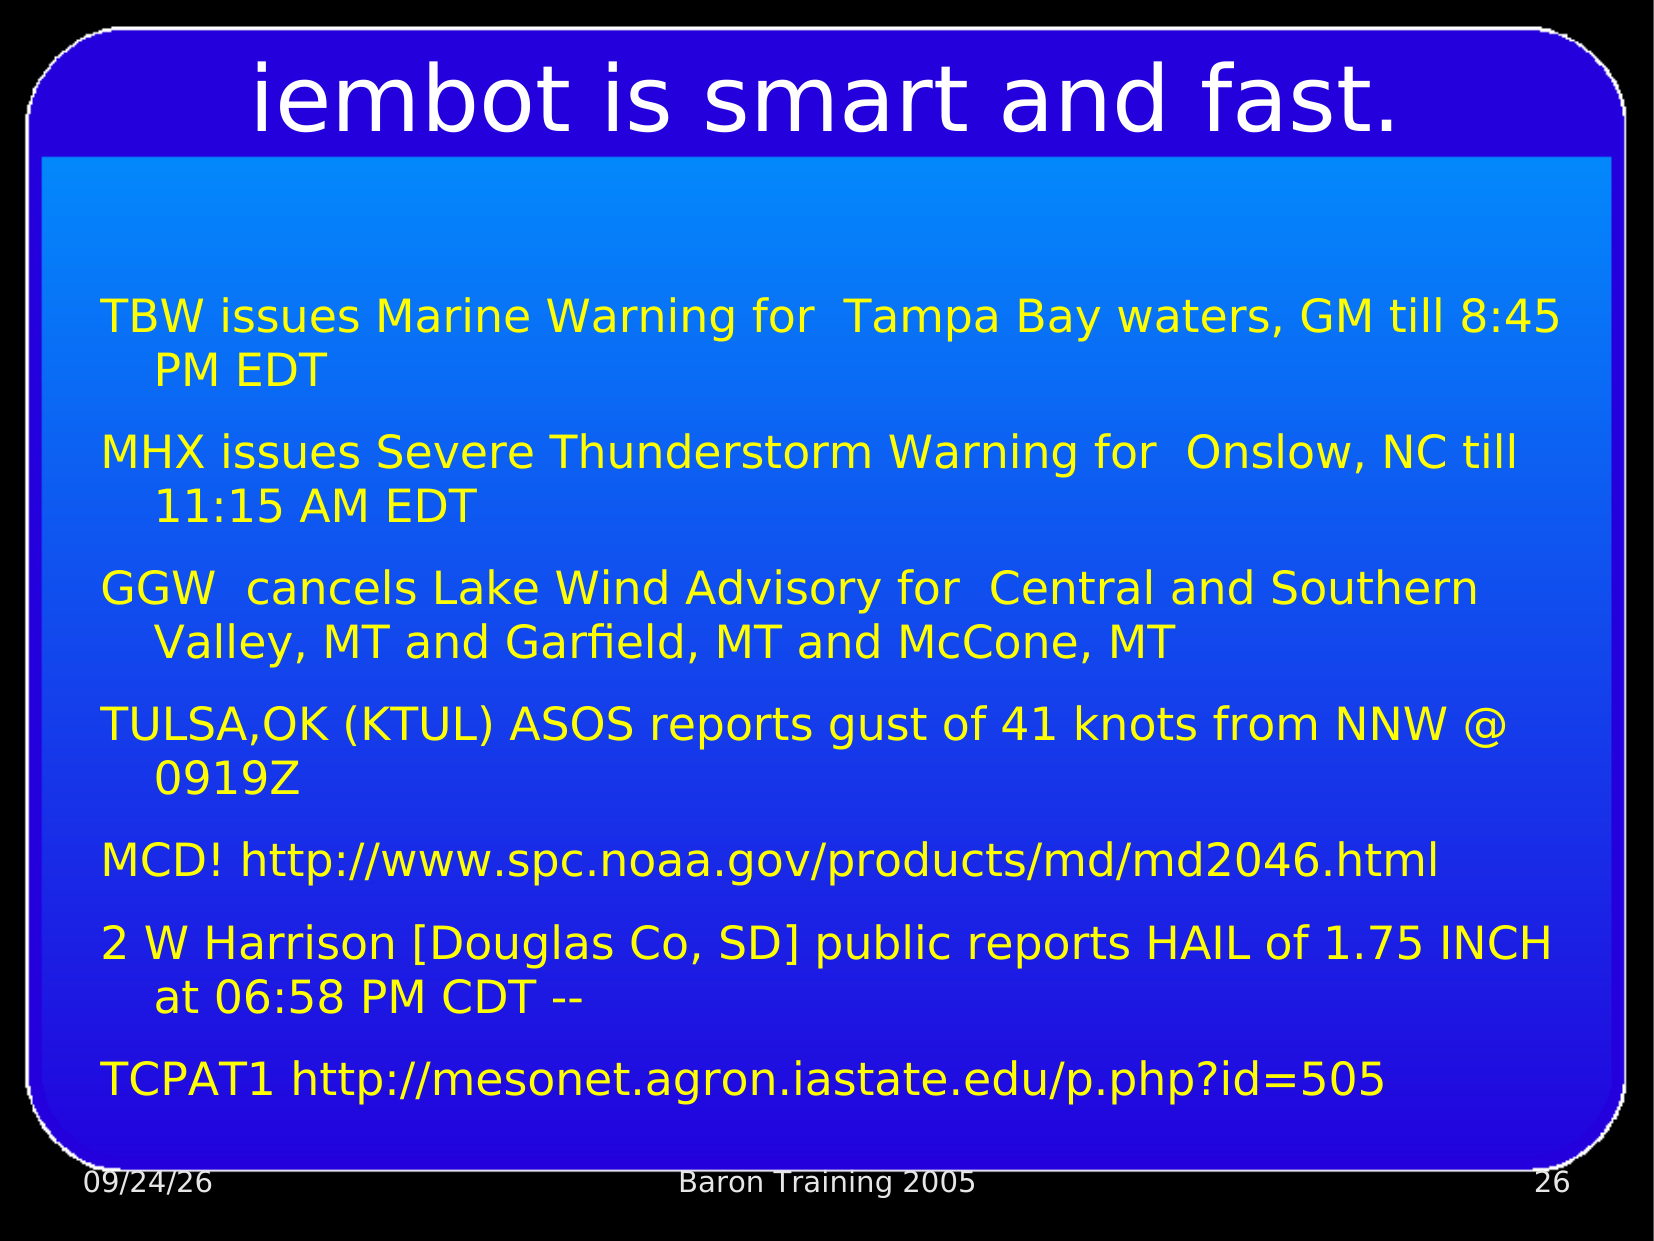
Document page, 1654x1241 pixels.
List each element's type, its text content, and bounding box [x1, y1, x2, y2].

list TBW issues Marine Warning for Tampa Bay waters, GM till 8:45 PM EDT MHX issues Severe Thunderstorm Warning for Onslow, NC till 11:15 AM EDT GGW cancels Lake Wind Advisory for Central and Southern Valley, MT and Garfield, MT and McCone, MT TULSA,OK (KTUL) ASOS reports gust of 41 knots from NNW @ 0919Z MCD! http://www.spc.noaa.gov/products/md/md2046.html 2 W Harrison [Douglas Co, SD] public reports HAIL of 1.75 INCH at 06:58 PM CDT -- TCPAT1 http://mesonet.agron.iastate.edu/p.php?id=505 [82, 290, 1571, 1109]
title iembot is smart and fast. [82, 46, 1571, 154]
picture [0, 0, 1654, 1241]
